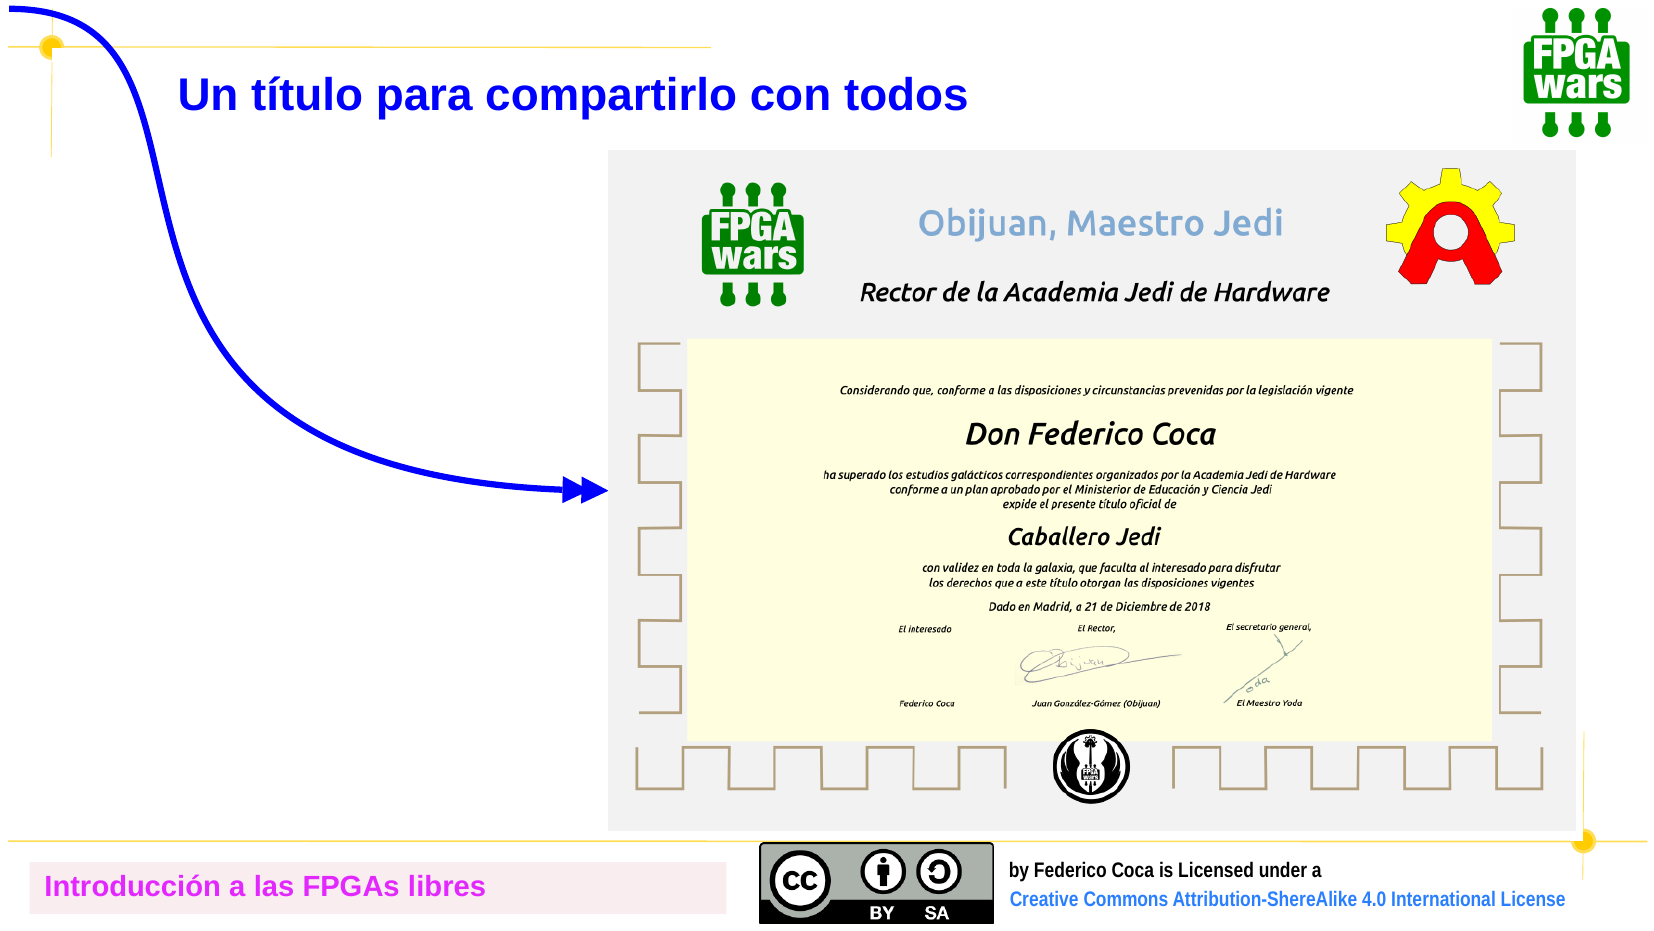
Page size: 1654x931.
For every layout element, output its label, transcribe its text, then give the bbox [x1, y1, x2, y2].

picture [1512, 7, 1648, 143]
text_box Un título para compartirlo con todos [162, 61, 1132, 128]
picture [608, 150, 1576, 831]
text_box Introducción a las FPGAs libres [29, 862, 727, 915]
